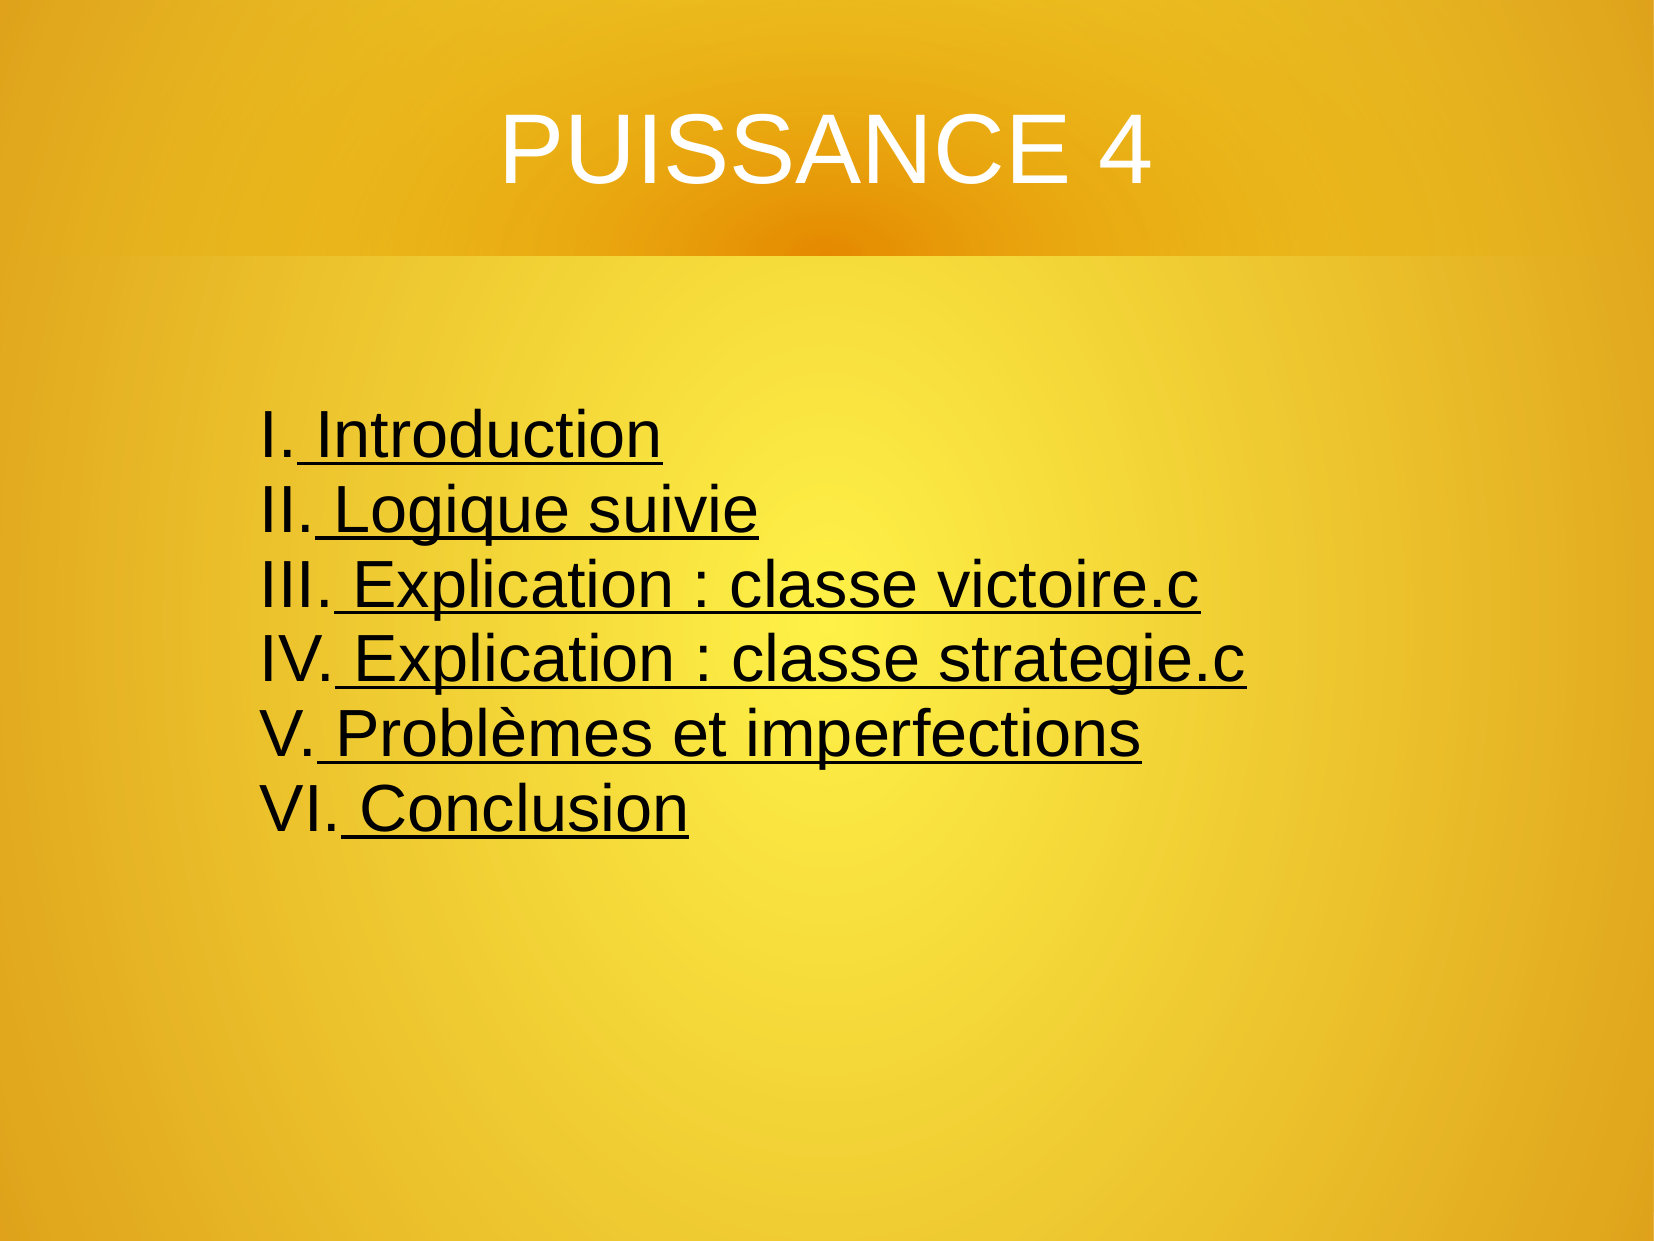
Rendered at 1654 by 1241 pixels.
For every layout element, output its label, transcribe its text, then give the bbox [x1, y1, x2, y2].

subtitle Introduction Logique suivie Explication : classe victoire.c Explication : classe strategie.c Problèmes et imperfections Conclusion [82, 299, 1571, 1019]
title PUISSANCE 4 [82, 47, 1571, 252]
